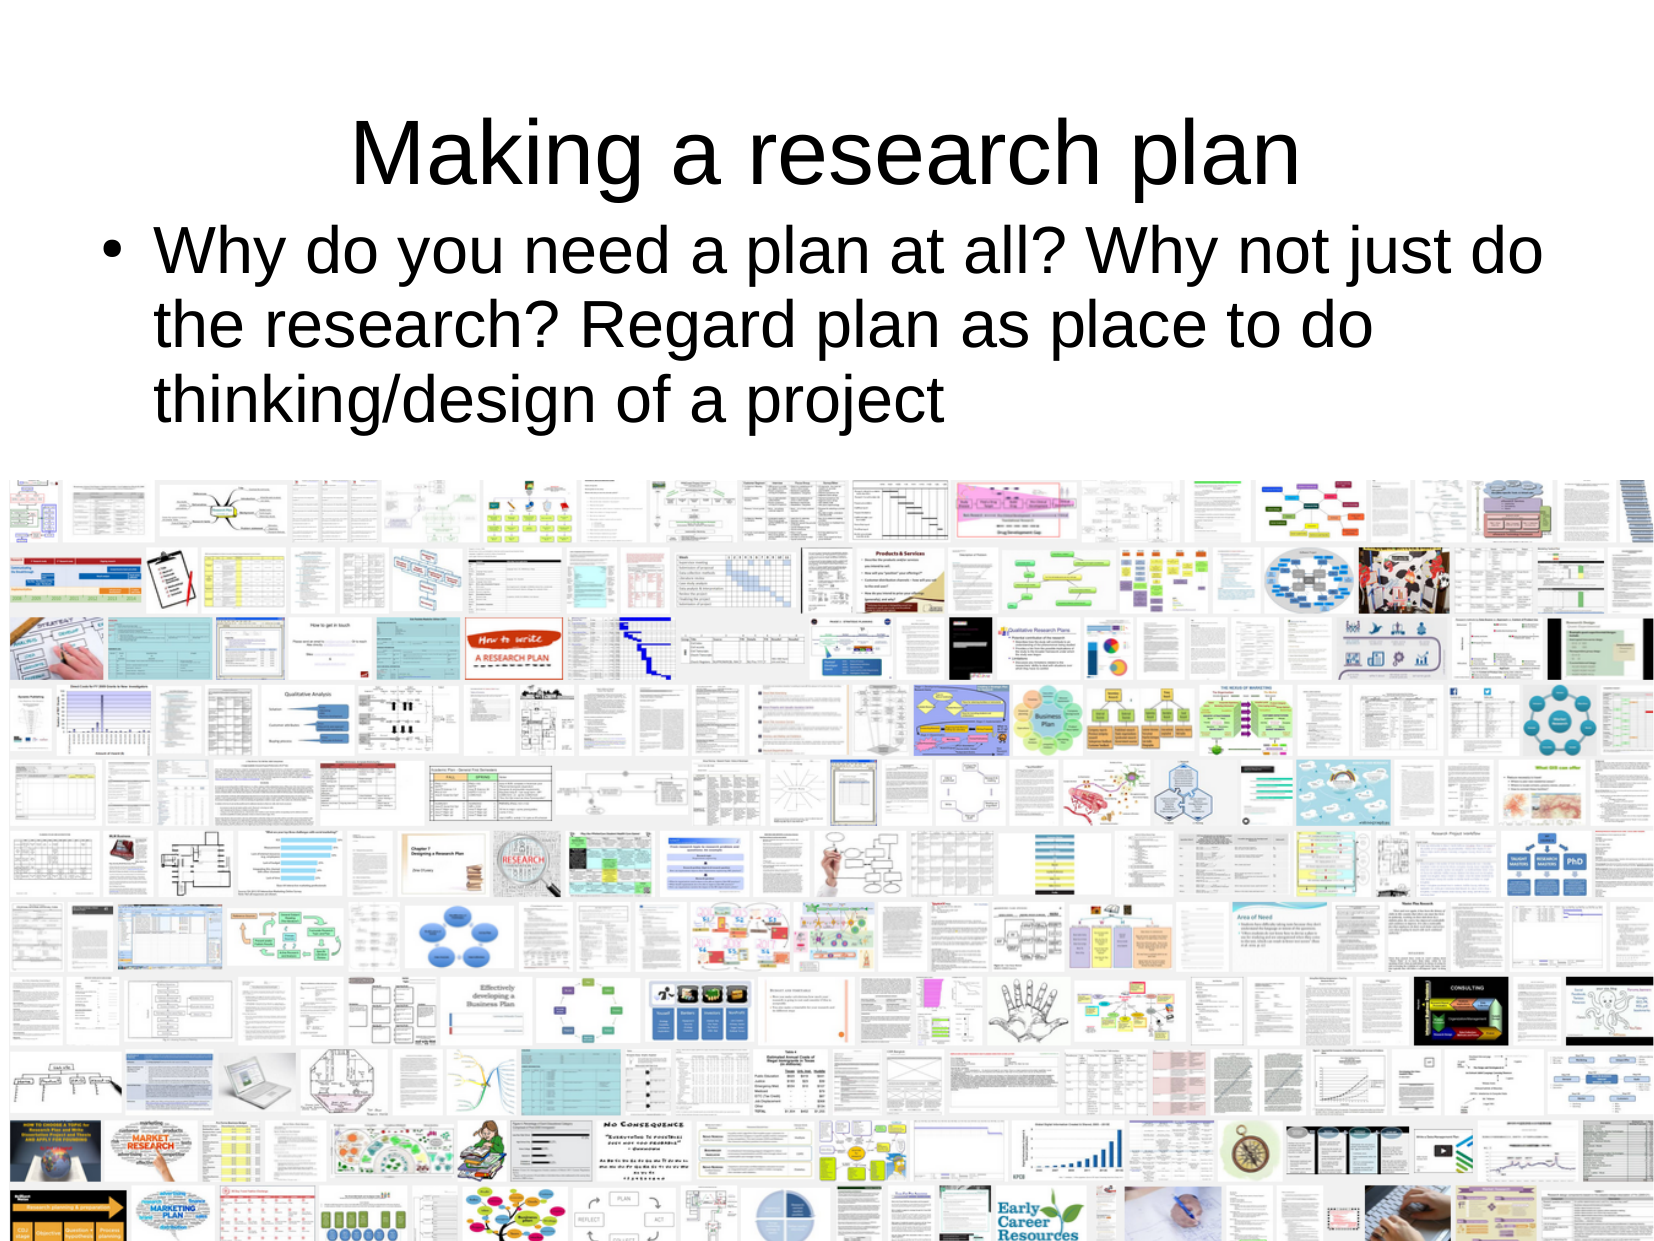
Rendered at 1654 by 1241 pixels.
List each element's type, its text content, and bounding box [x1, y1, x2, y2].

list Why do you need a plan at all? Why not just do the research? Regard plan as place to do thinking/design of a project [82, 212, 1571, 480]
title Making a research plan [82, 49, 1571, 212]
picture [9, 480, 1654, 1241]
